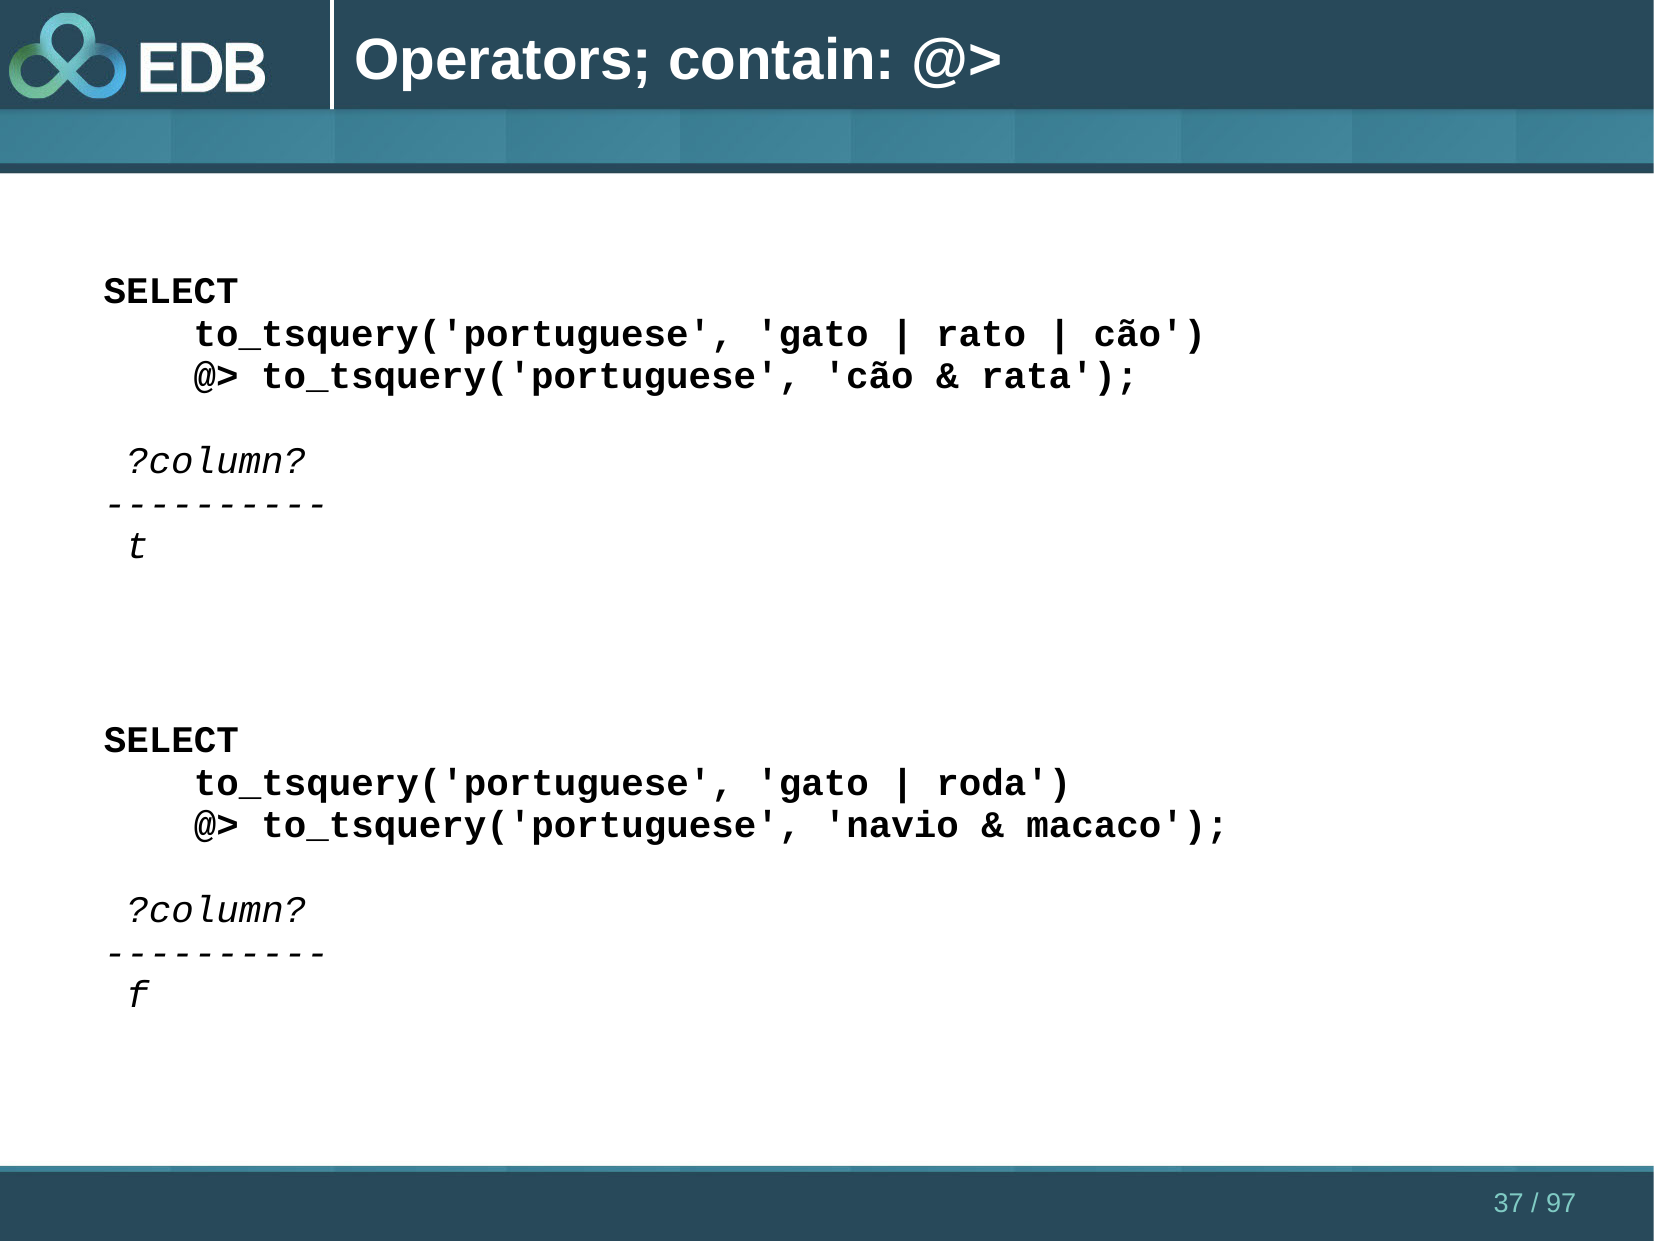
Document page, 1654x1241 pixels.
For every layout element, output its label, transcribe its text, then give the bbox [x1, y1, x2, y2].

text_box SELECT to_tsquery('portuguese', 'gato | rato | cão') @> to_tsquery('portuguese', 'cão & rata'); ?column? ---------- t [88, 265, 1241, 578]
title Operators; contain: @> [354, 0, 1625, 125]
picture [0, 0, 1654, 1241]
text_box SELECT to_tsquery('portuguese', 'gato | roda') @> to_tsquery('portuguese', 'navio & macaco'); ?column? ---------- f [88, 713, 1270, 1027]
